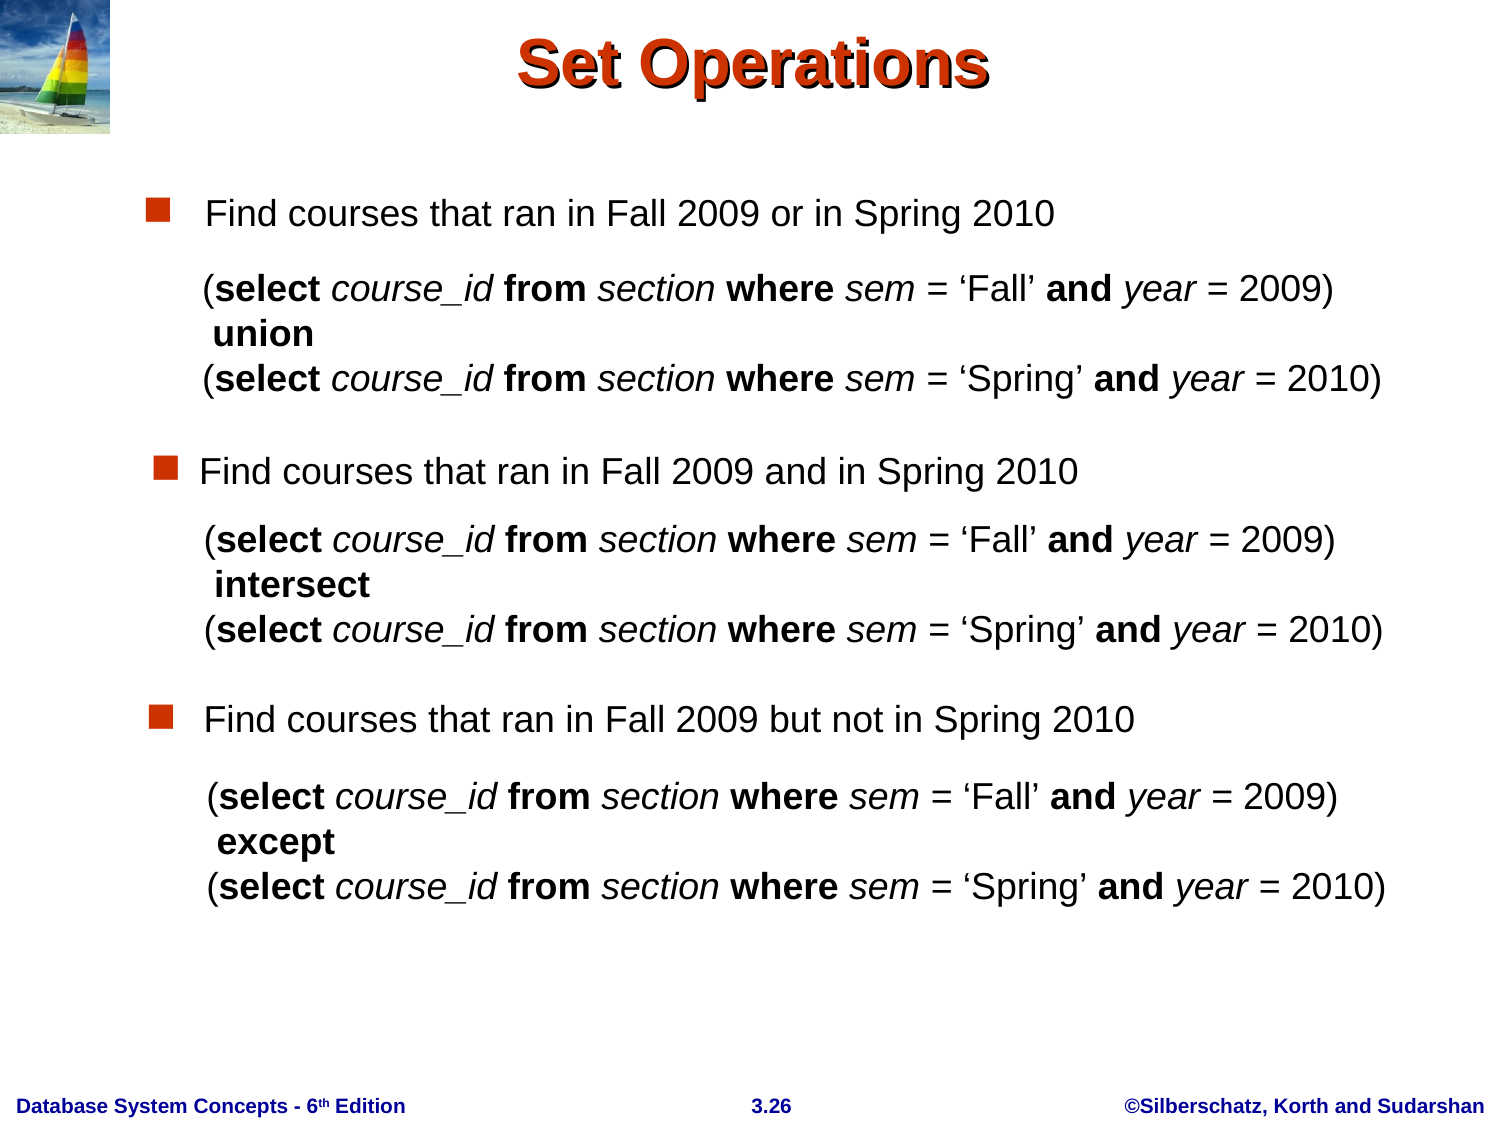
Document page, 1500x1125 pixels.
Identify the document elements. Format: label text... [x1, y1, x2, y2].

text_box Find courses that ran in Fall 2009 and in Spring 2010 [141, 439, 1094, 500]
text_box (select course_id from section where sem = ‘Fall’ and year = 2009) intersect (select course_id from section where sem = ‘Spring’ and year = 2010) [188, 507, 1426, 658]
text_box (select course_id from section where sem = ‘Fall’ and year = 2009) union (select course_id from section where sem = ‘Spring’ and year = 2010) [187, 255, 1425, 407]
text_box Find courses that ran in Fall 2009 but not in Spring 2010 [136, 692, 1151, 749]
title Set Operations [90, 6, 1416, 107]
text_box (select course_id from section where sem = ‘Fall’ and year = 2009) except (select course_id from section where sem = ‘Spring’ and year = 2010) [191, 764, 1429, 915]
list Find courses that ran in Fall 2009 or in Spring 2010 [133, 181, 1391, 266]
picture [0, 0, 110, 134]
